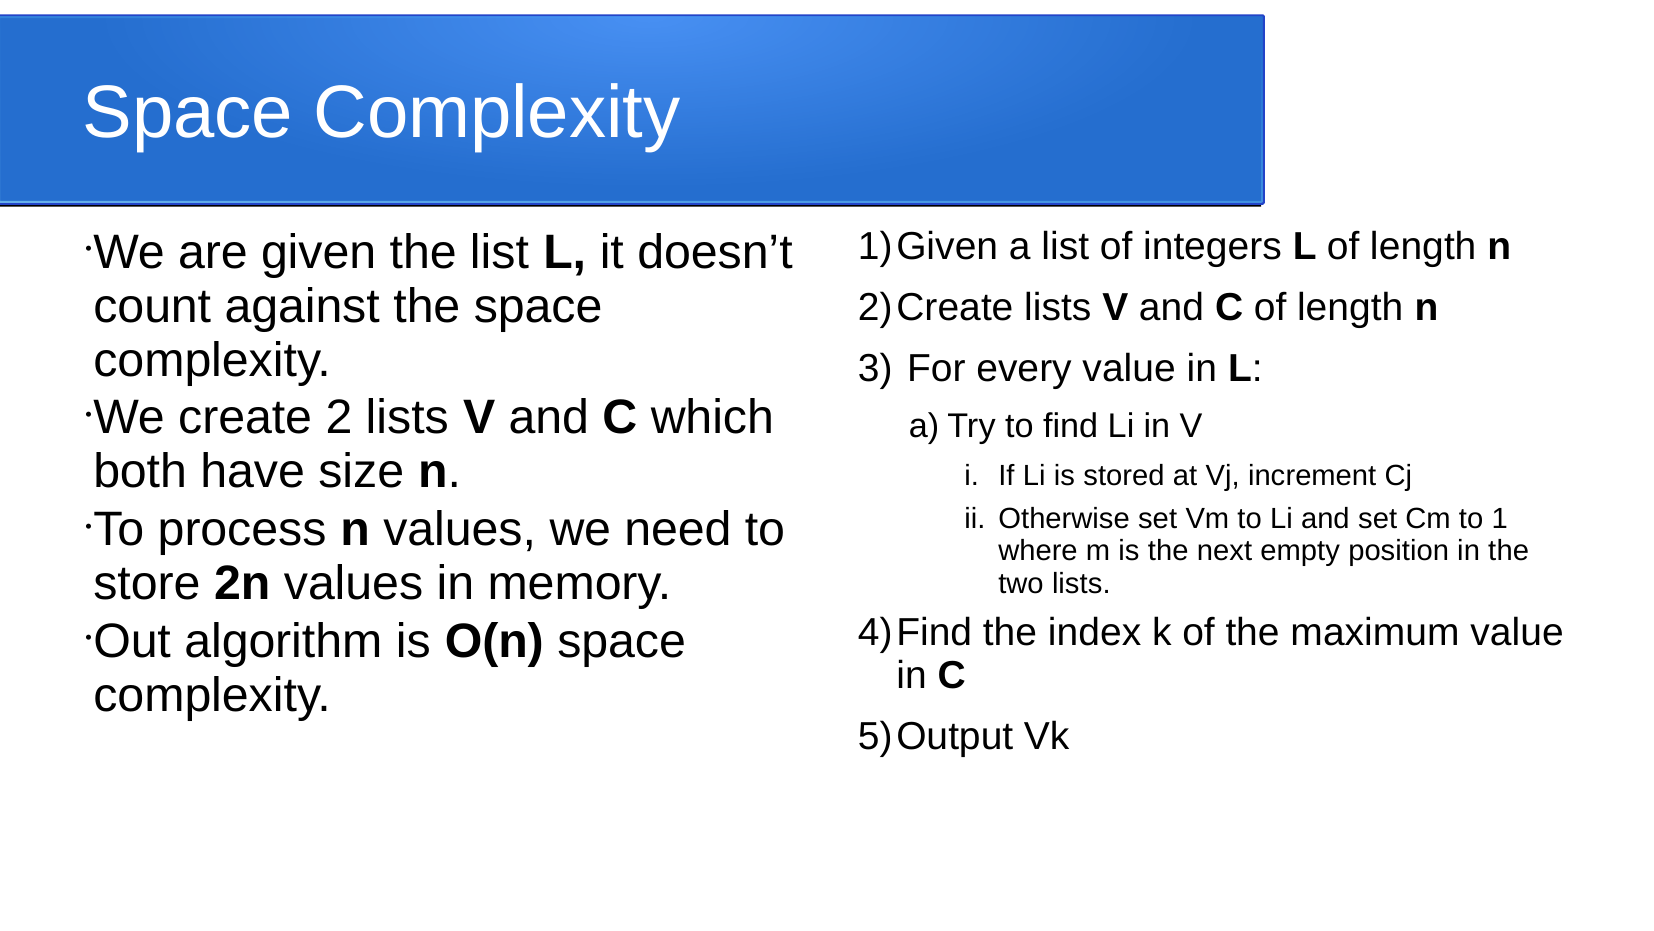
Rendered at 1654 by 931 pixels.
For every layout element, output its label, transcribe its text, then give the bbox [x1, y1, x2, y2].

list We are given the list L, it doesn’t count against the space complexity. We create 2 lists V and C which both have size n. To process n values, we need to store 2n values in memory. Out algorithm is O(n) space complexity. [82, 224, 809, 764]
list Given a list of integers L of length n Create lists V and C of length n For every value in L: Try to find Li in V If Li is stored at Vj, increment Cj Otherwise set Vm to Li and set Cm to 1 where m is the next empty position in the two lists. Find the index k of the maximum value in C Output Vk [845, 224, 1572, 764]
title Space Complexity [82, 35, 1235, 189]
